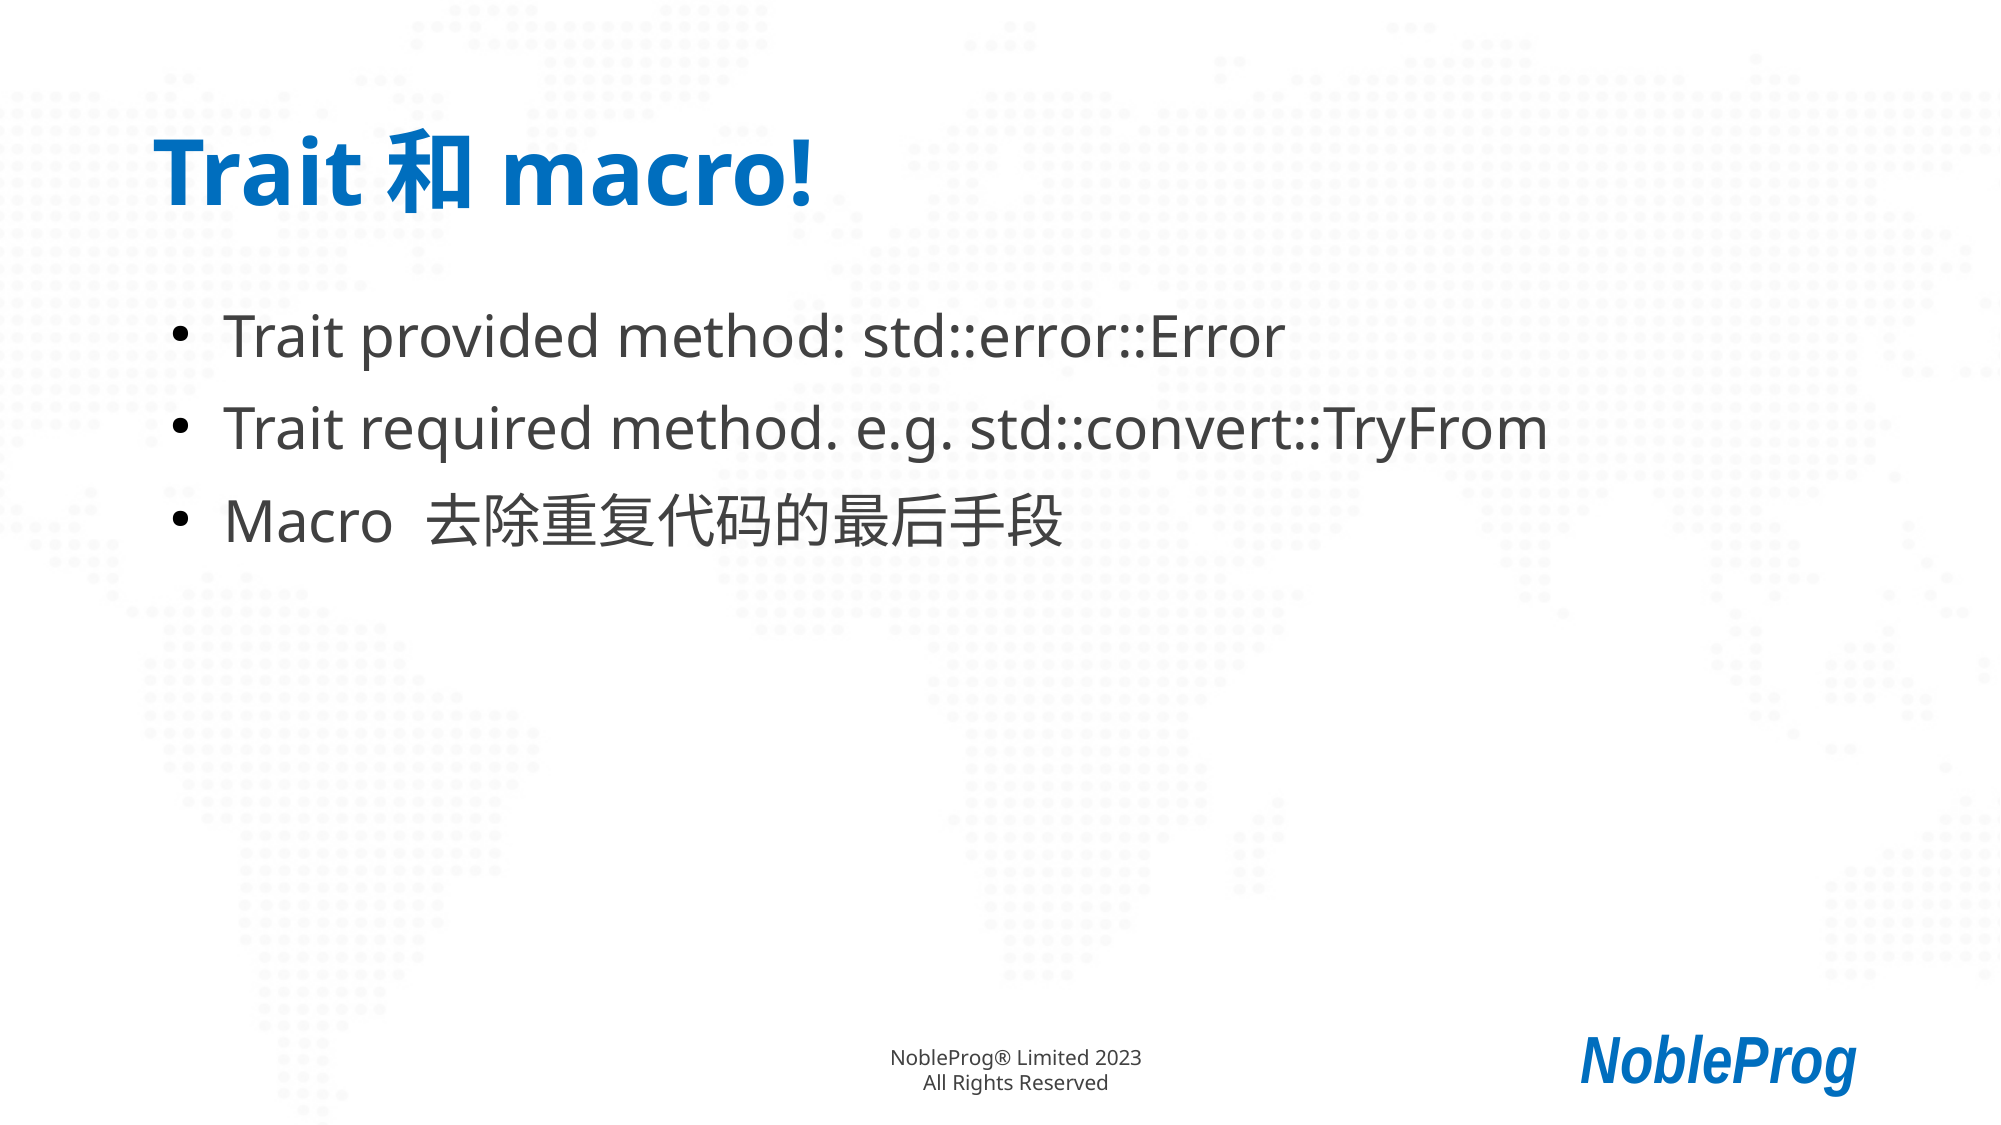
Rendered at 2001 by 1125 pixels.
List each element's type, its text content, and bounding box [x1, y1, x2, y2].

list Trait provided method: std::error::Error Trait required method. e.g. std::convert::TryFrom Macro 去除重复代码的最后手段 [137, 299, 1863, 1014]
title Trait和macro! [137, 59, 1863, 278]
